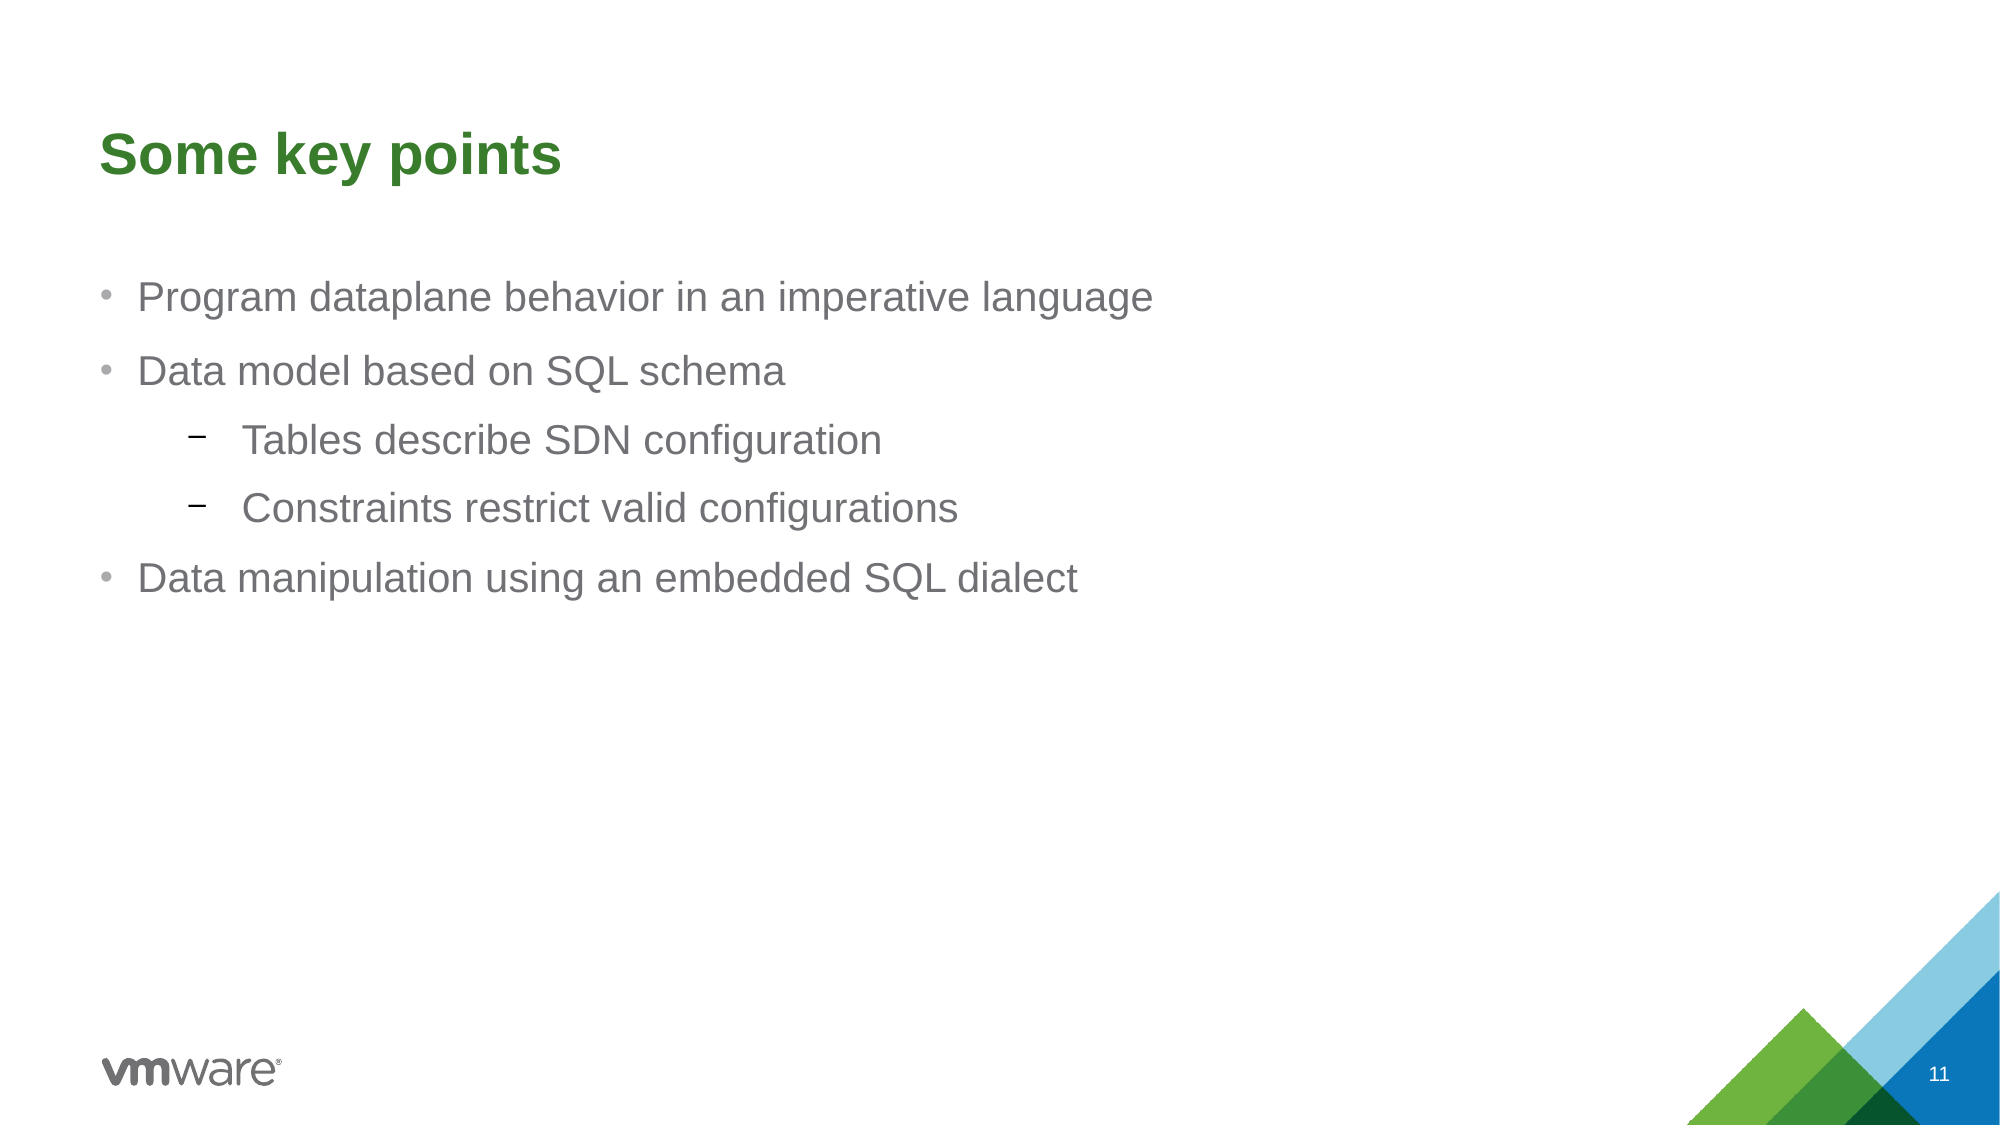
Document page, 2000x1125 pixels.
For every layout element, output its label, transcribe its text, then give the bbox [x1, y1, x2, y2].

list Program dataplane behavior in an imperative language Data model based on SQL schema Tables describe SDN configuration Constraints restrict valid configurations Data manipulation using an embedded SQL dialect [99, 275, 1900, 988]
picture [1674, 887, 2000, 1125]
slide_number <number> [1902, 1060, 1977, 1085]
title Some key points [100, 54, 1900, 188]
